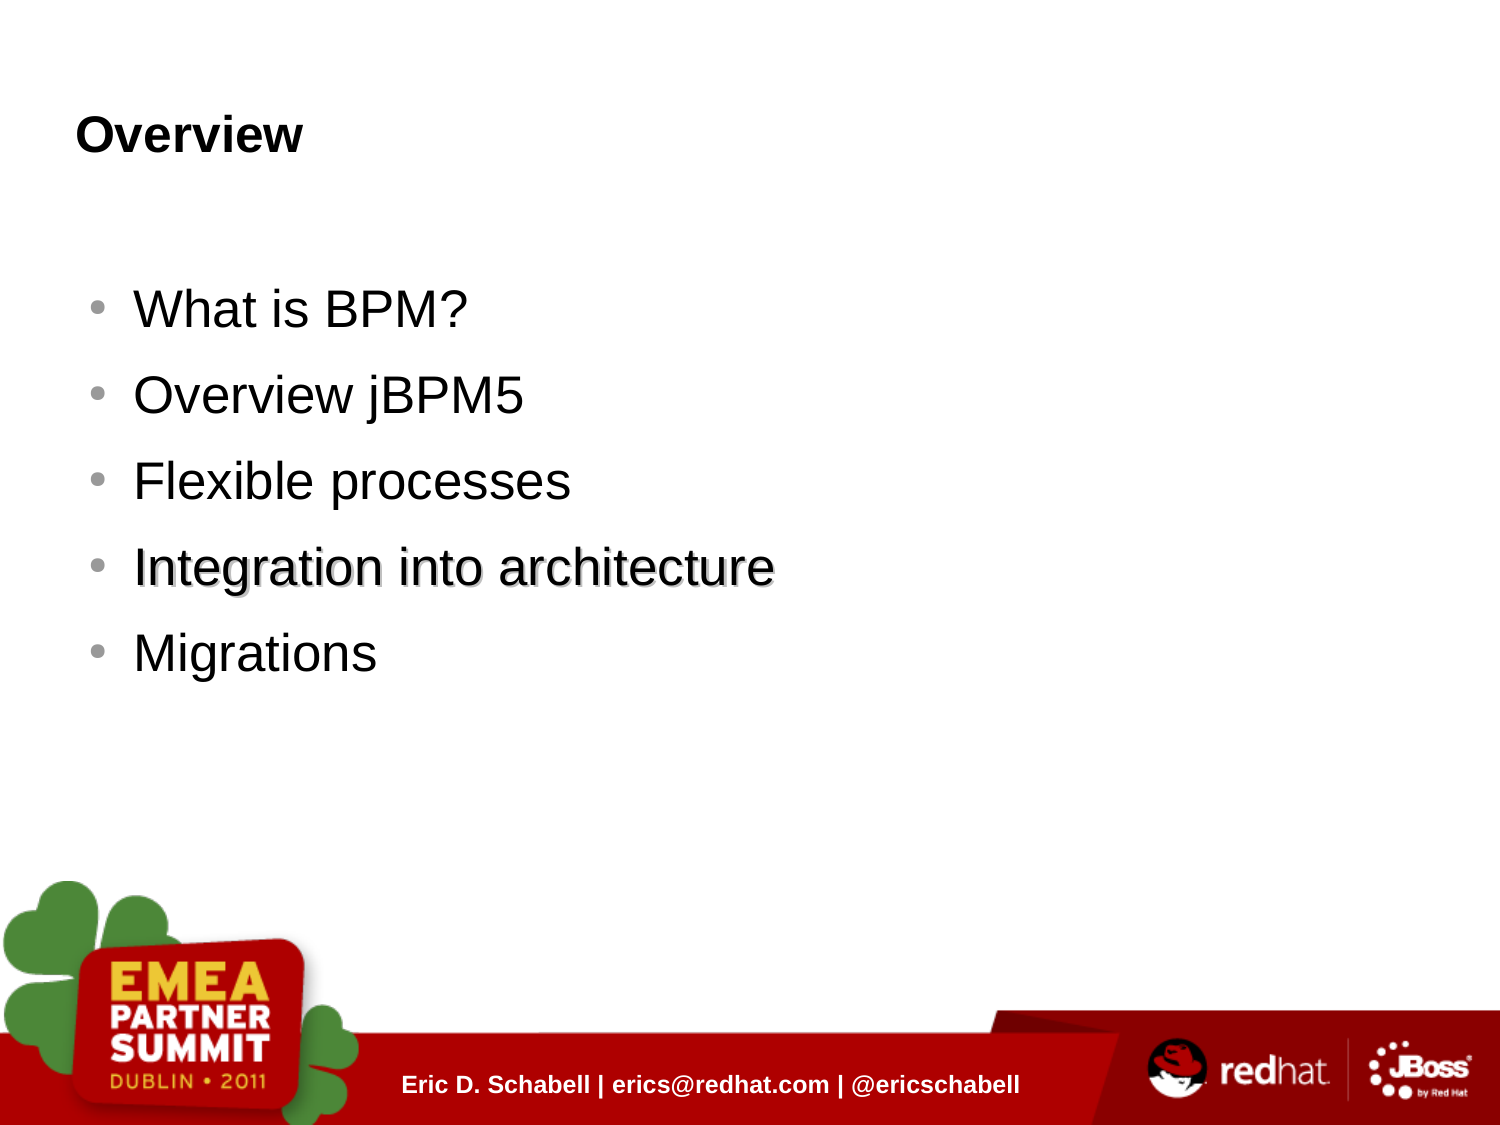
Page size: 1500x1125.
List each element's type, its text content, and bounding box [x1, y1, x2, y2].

title Overview [74, 50, 1425, 221]
picture [0, 881, 1500, 1125]
list What is BPM? Overview jBPM5 Flexible processes Integration into architecture Migrations [73, 279, 1424, 984]
